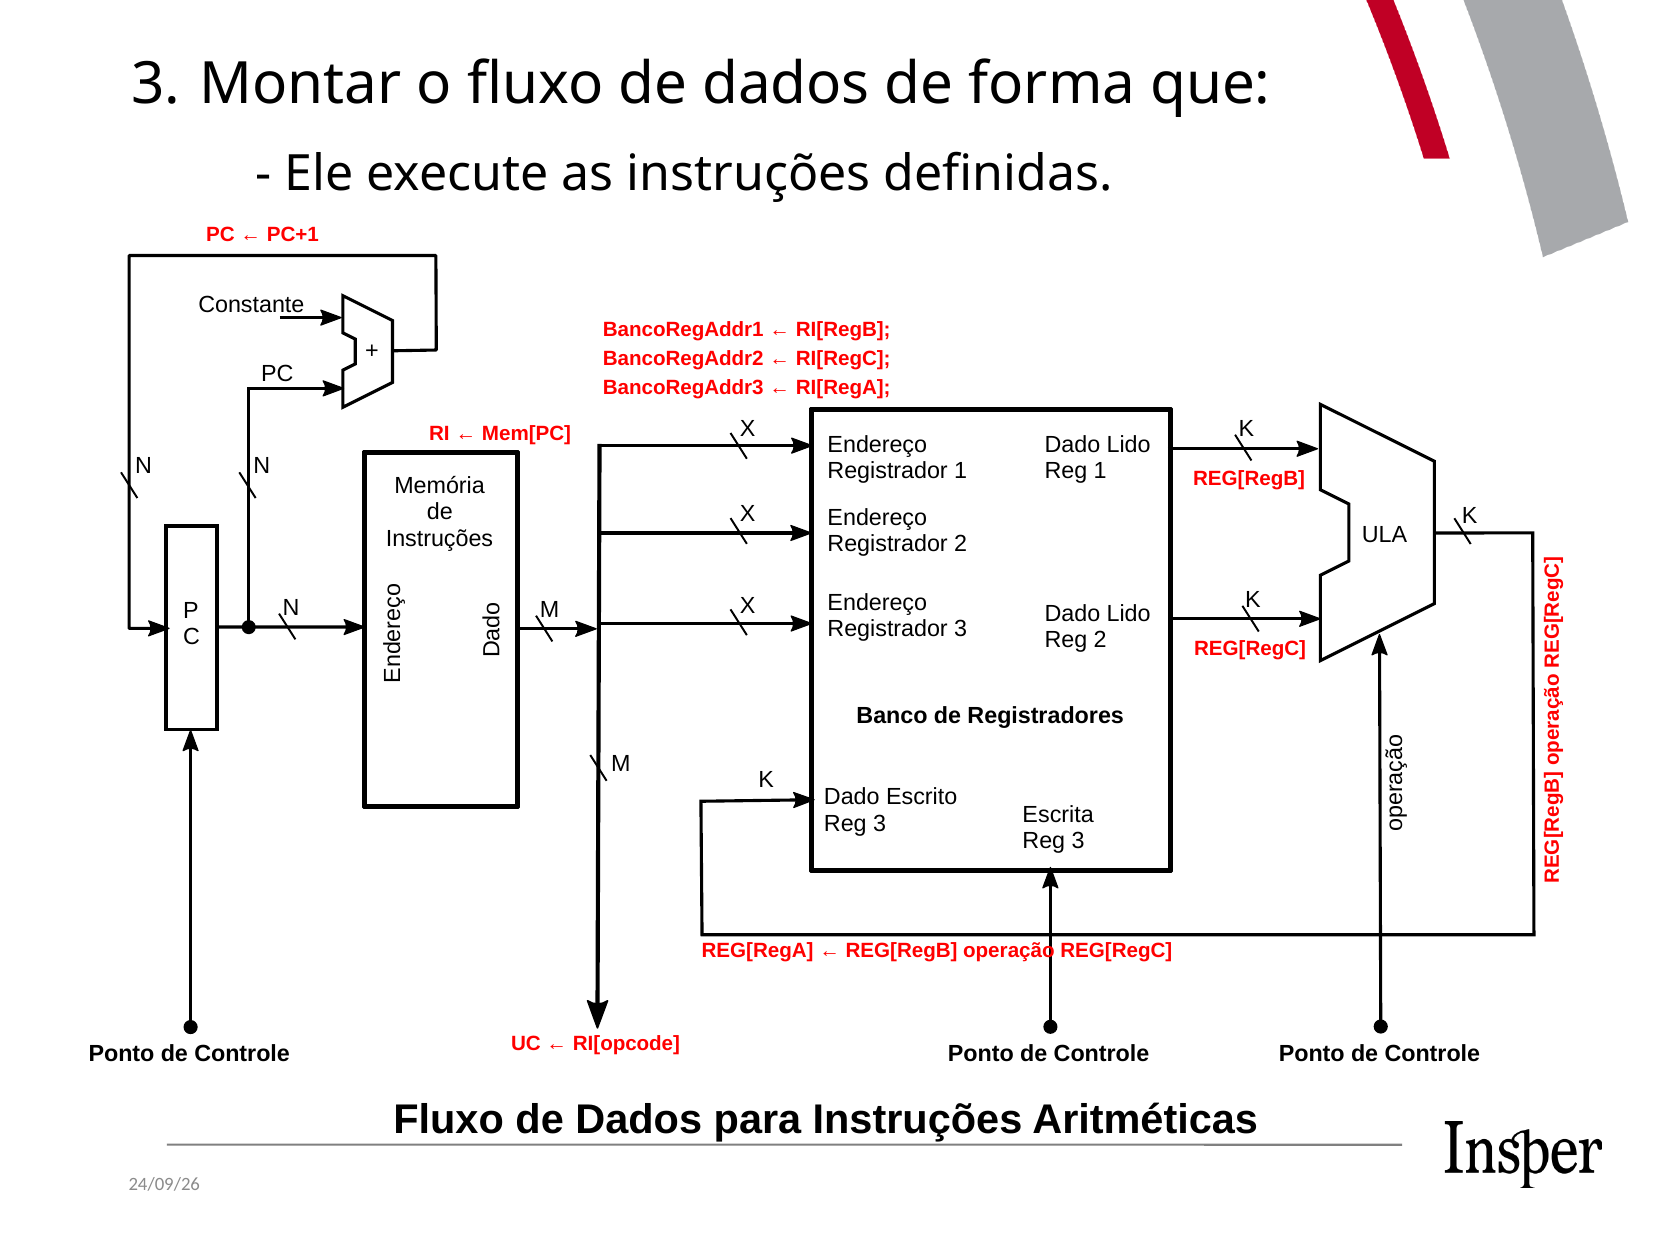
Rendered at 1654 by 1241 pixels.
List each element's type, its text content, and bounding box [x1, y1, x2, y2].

picture [71, 207, 1583, 1161]
list Montar o fluxo de dados de forma que: - Ele execute as instruções definidas. [113, 53, 1540, 207]
